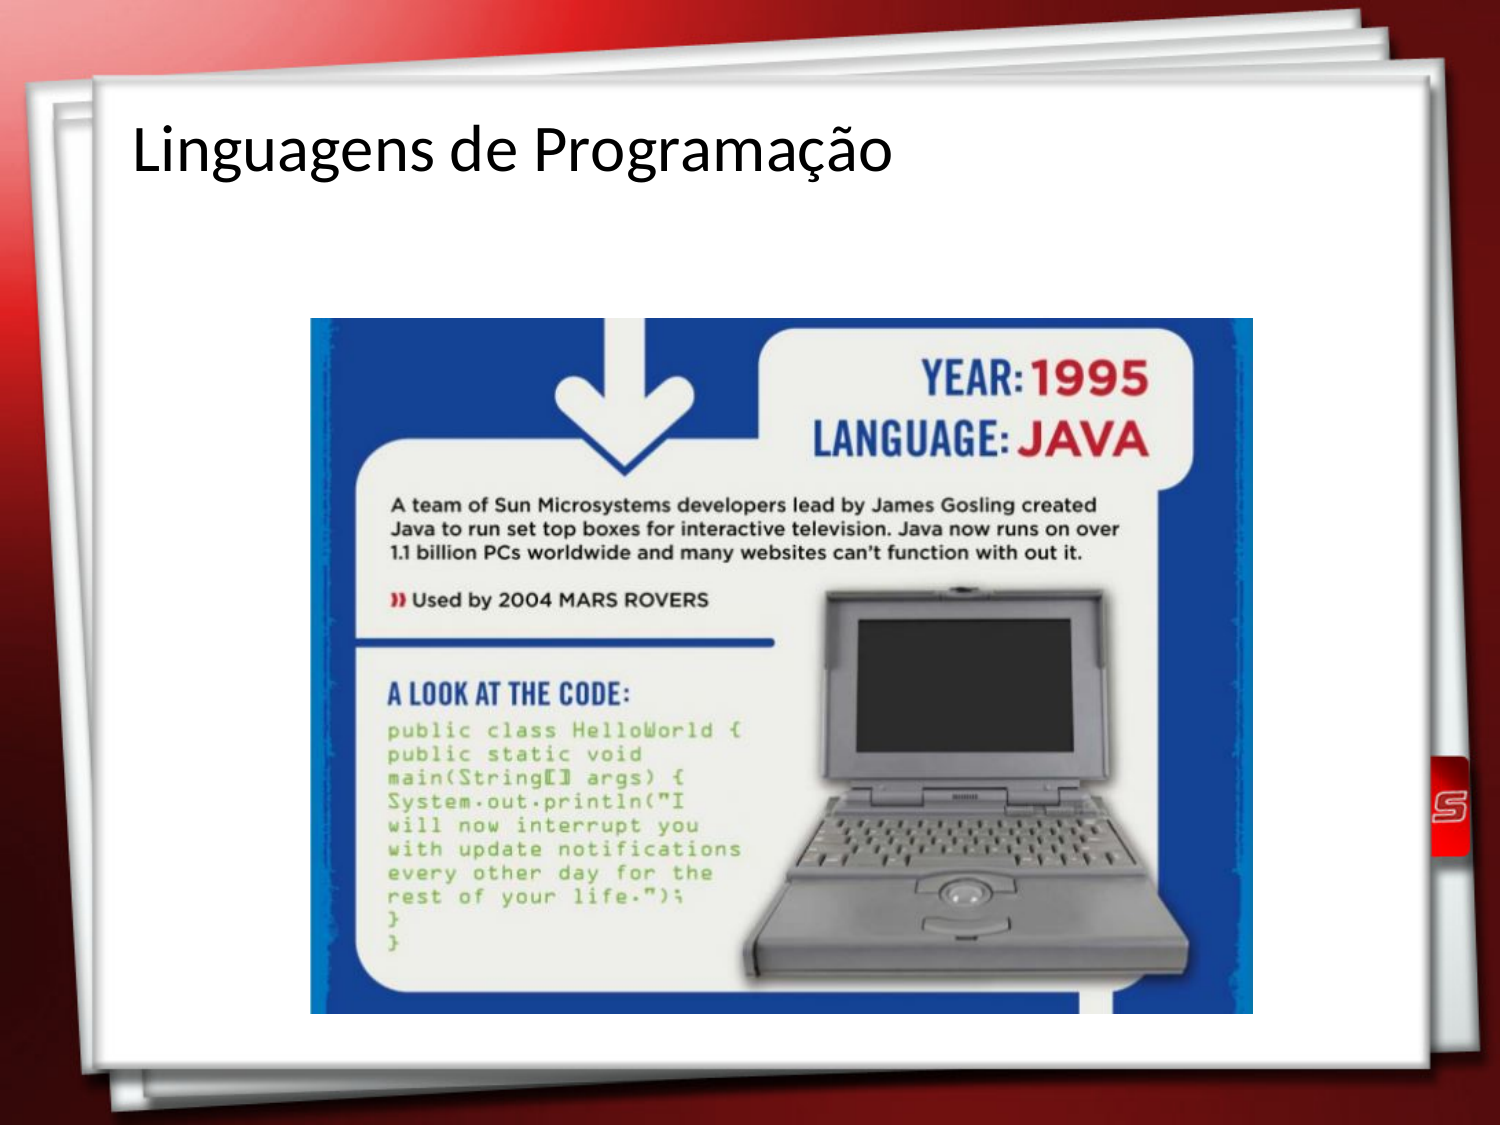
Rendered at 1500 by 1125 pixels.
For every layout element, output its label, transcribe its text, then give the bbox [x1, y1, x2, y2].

picture [0, 0, 1500, 1125]
title Linguagens de Programação [118, 33, 1394, 257]
